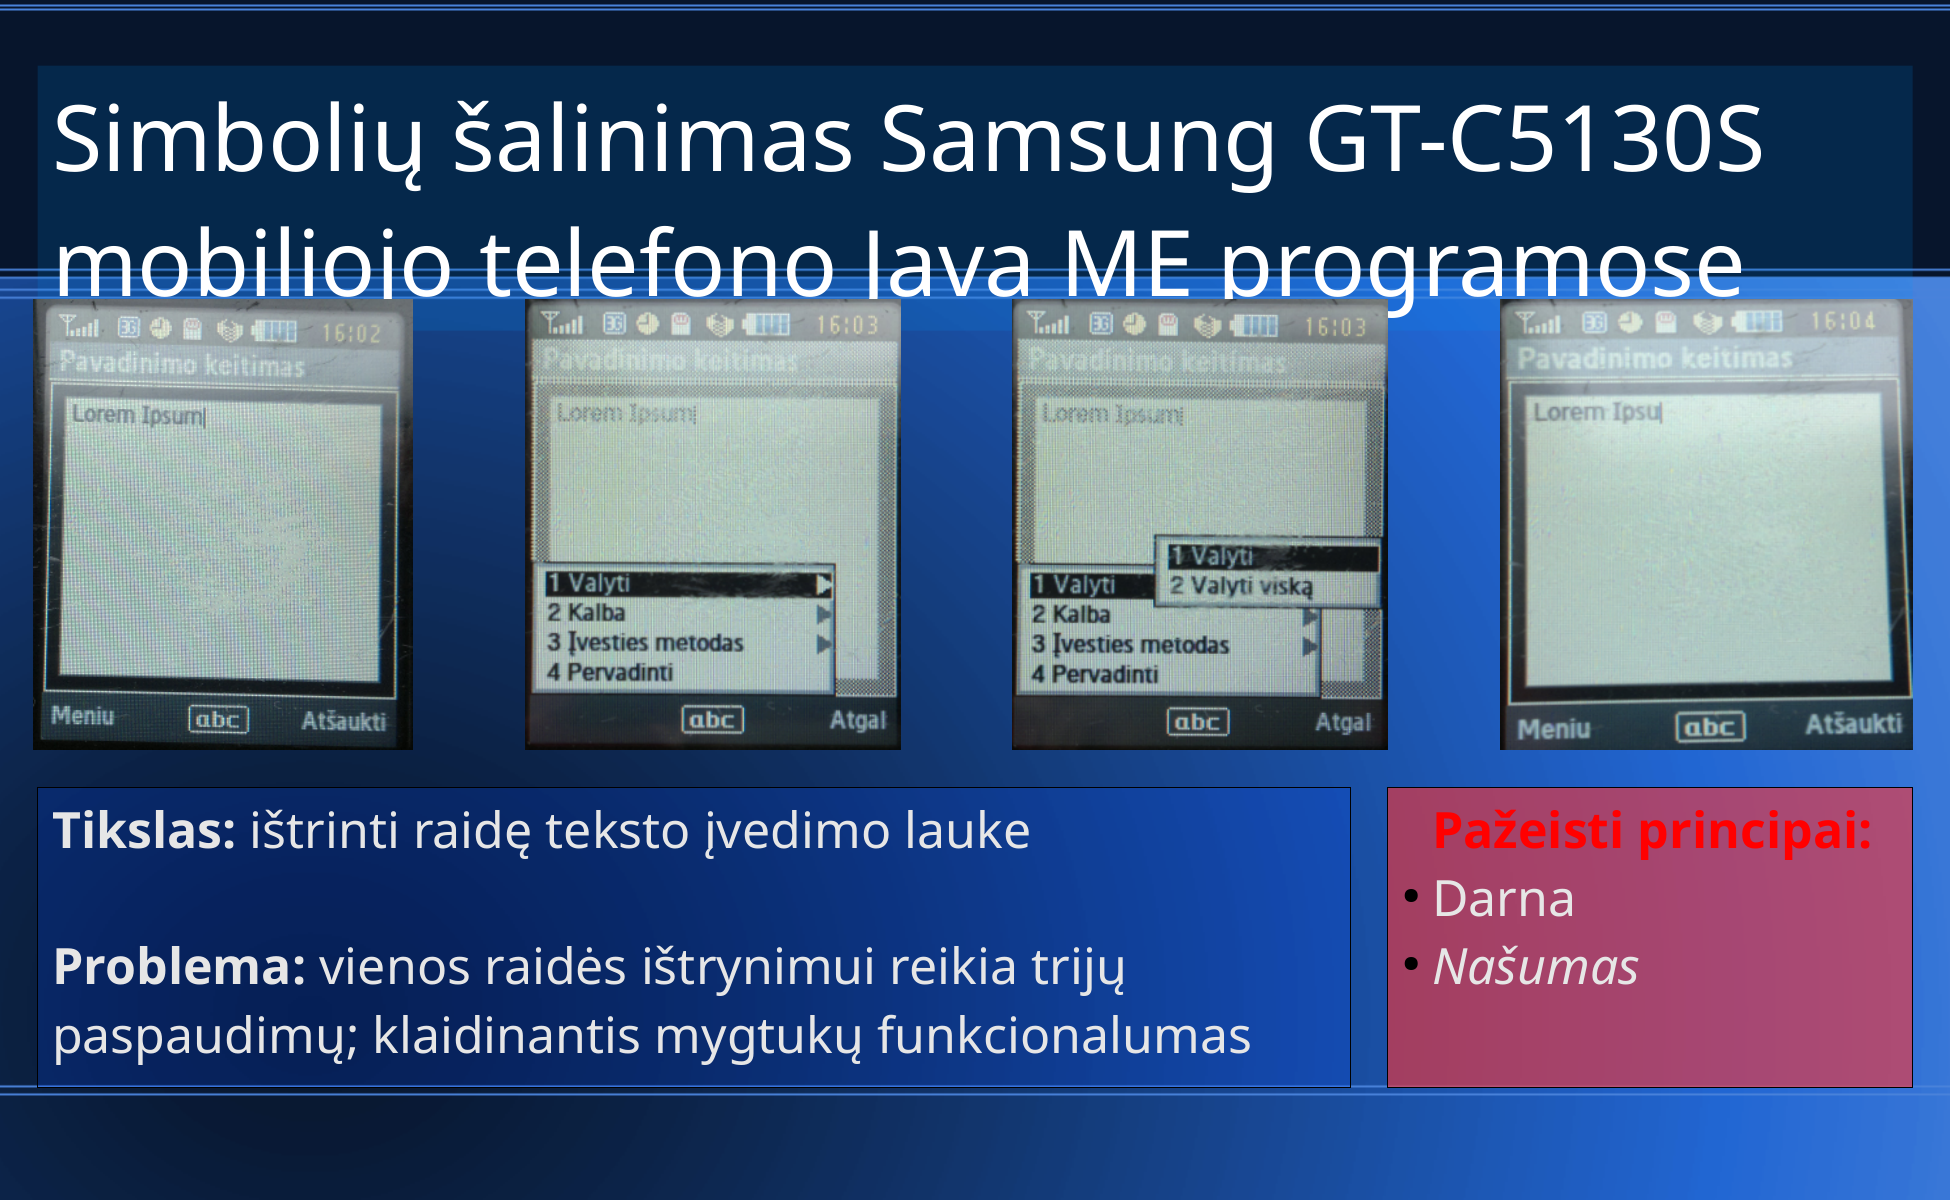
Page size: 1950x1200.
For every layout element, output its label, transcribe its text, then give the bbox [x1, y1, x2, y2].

picture [0, 0, 1950, 1200]
text_box Tikslas: ištrinti raidę teksto įvedimo lauke Problema: vienos raidės ištrynimui reikia trijų paspaudimų; klaidinantis mygtukų funkcionalumas [37, 787, 1351, 1088]
text_box Simbolių šalinimas Samsung GT-C5130S mobiliojo telefono Java ME programose [37, 65, 1913, 295]
text_box Pažeisti principai: Darna Našumas [1387, 787, 1913, 1088]
